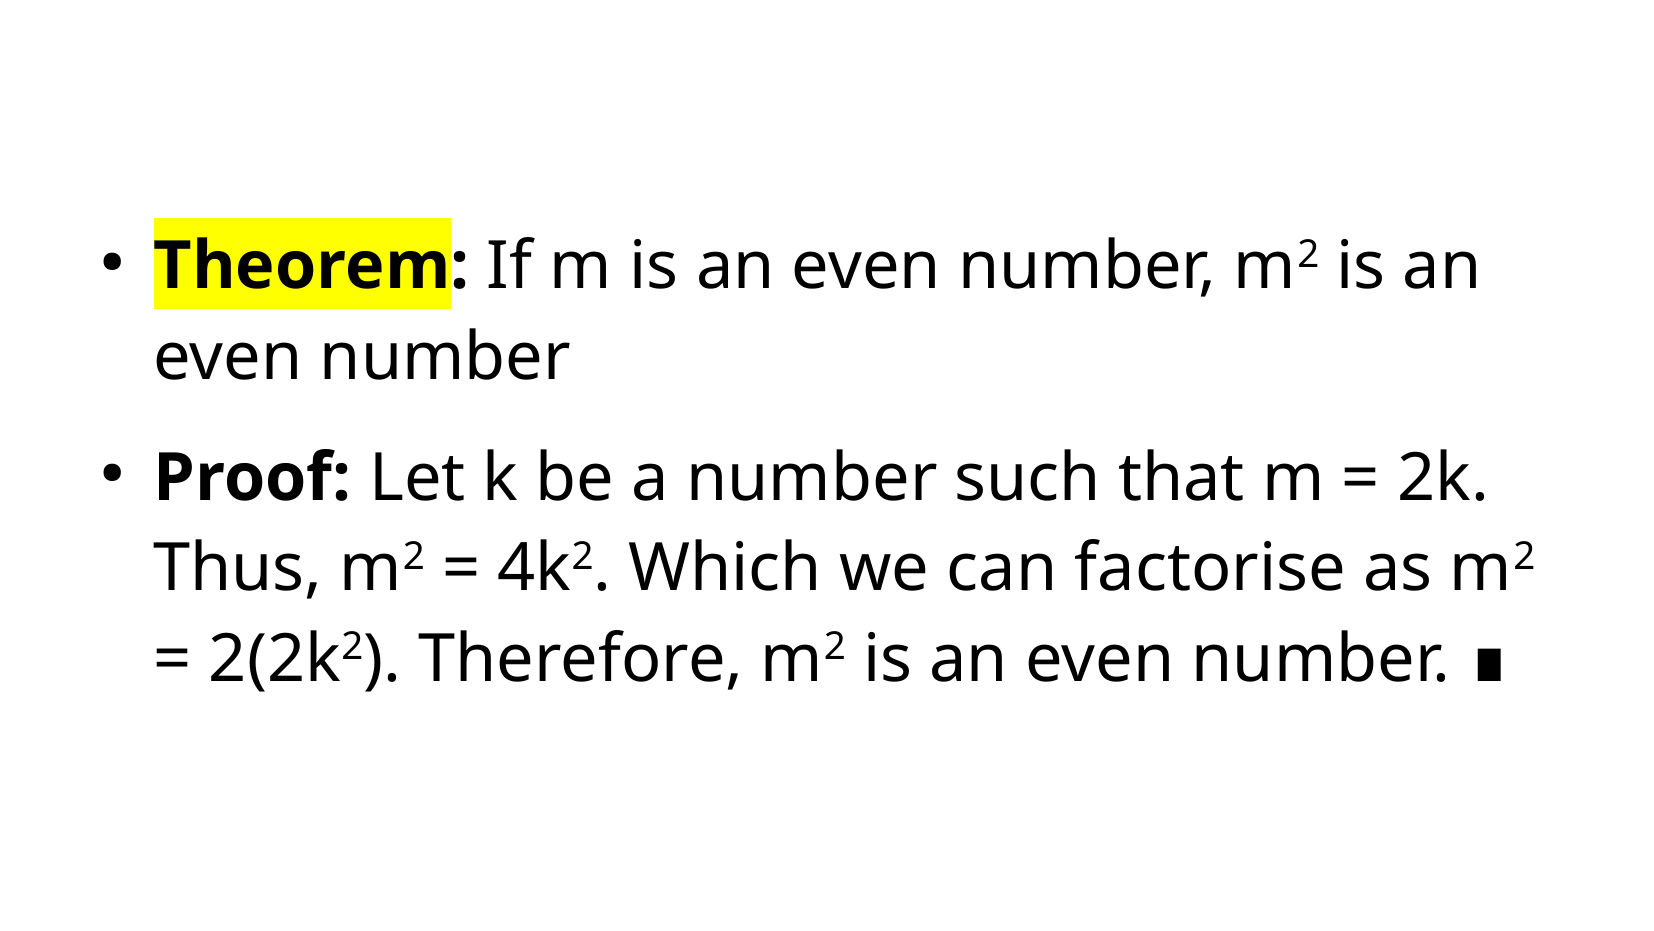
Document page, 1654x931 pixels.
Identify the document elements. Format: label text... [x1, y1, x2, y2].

list Theorem: If m is an even number, m2 is an even number Proof: Let k be a number such that m = 2k. Thus, m2 = 4k2. Which we can factorise as m2 = 2(2k2). Therefore, m2 is an even number. ∎ [82, 217, 1571, 758]
